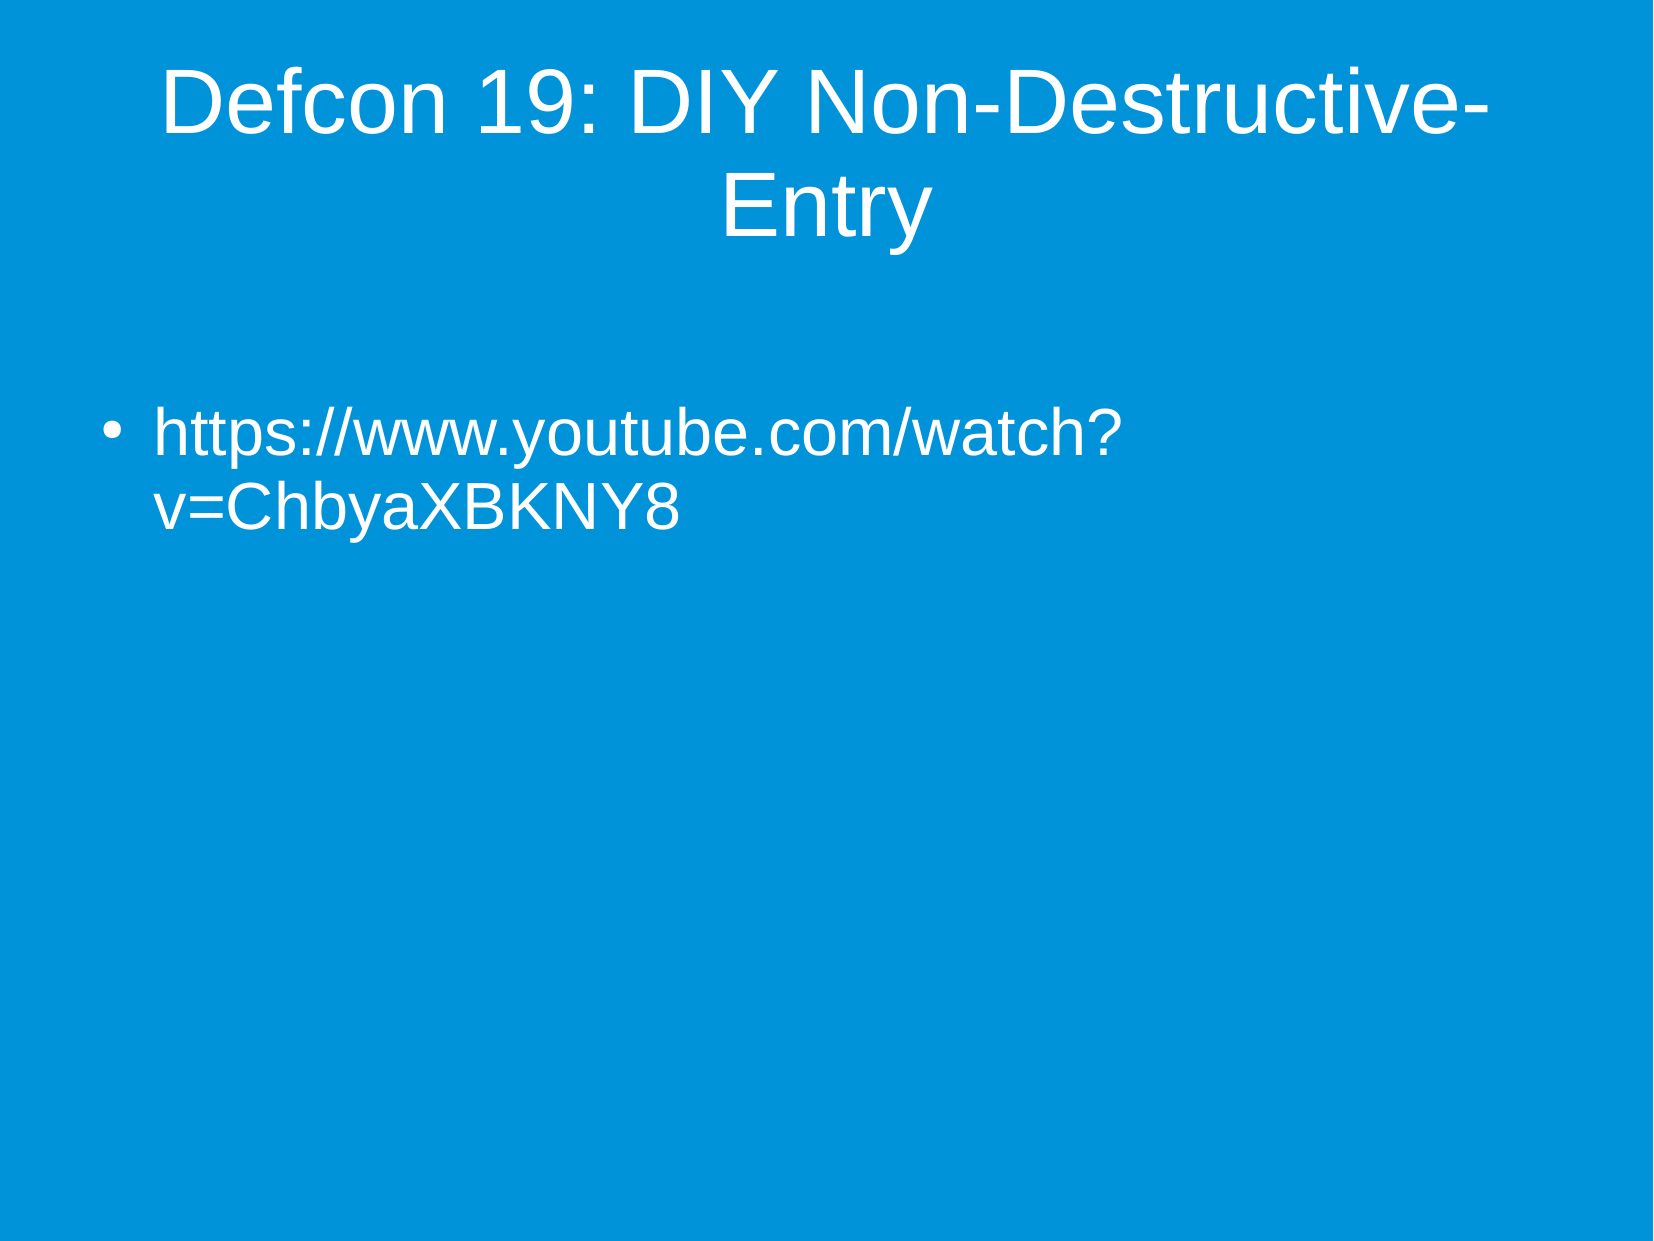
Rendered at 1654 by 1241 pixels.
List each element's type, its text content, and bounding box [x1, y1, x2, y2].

title Defcon 19: DIY Non-Destructive-Entry [82, 49, 1571, 257]
list https://www.youtube.com/watch?v=ChbyaXBKNY8 [82, 290, 1571, 1010]
